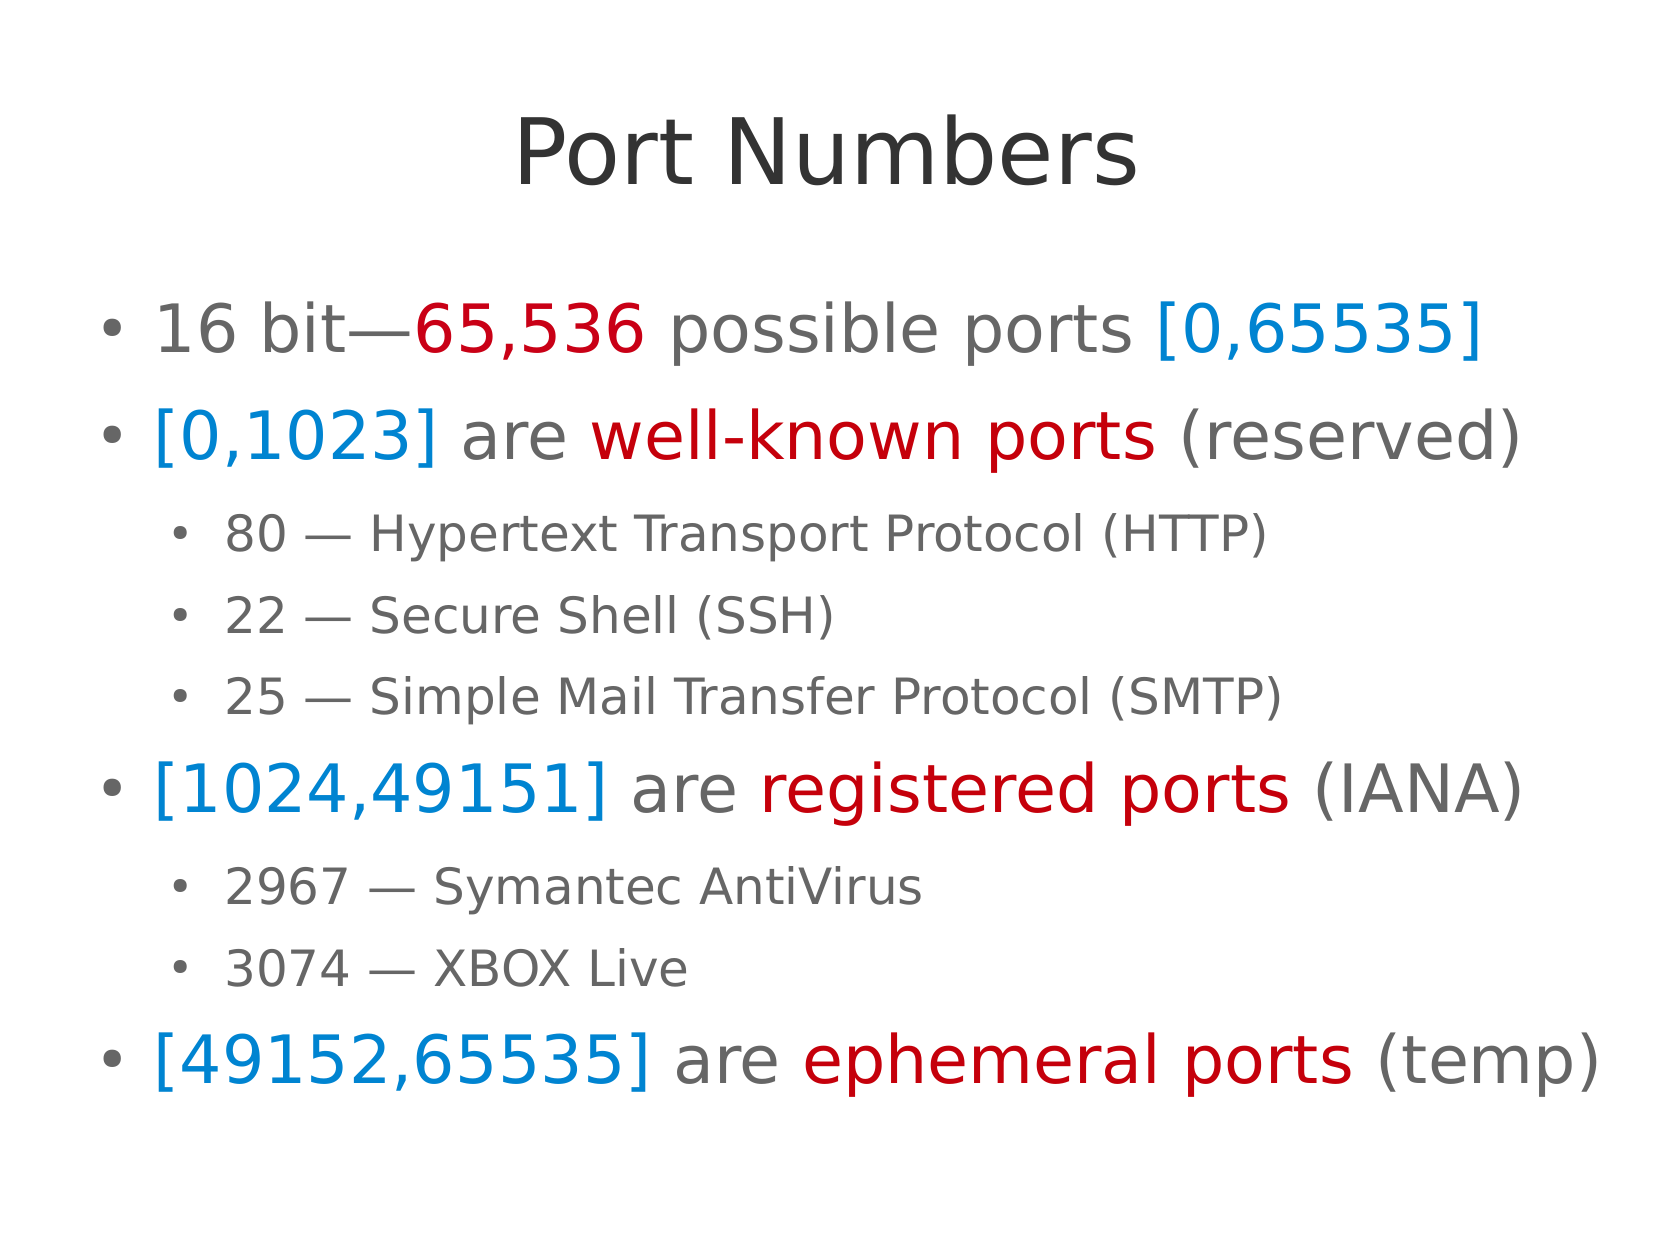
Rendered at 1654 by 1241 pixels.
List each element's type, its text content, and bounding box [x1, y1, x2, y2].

title Port Numbers [82, 49, 1571, 257]
list 16 bit—65,536 possible ports [0,65535] [0,1023] are well-known ports (reserved) 80 — Hypertext Transport Protocol (HTTP) 22 — Secure Shell (SSH) 25 — Simple Mail Transfer Protocol (SMTP) [1024,49151] are registered ports (IANA) 2967 — Symantec AntiVirus 3074 — XBOX Live [49152,65535] are ephemeral ports (temp) [82, 290, 1613, 1109]
